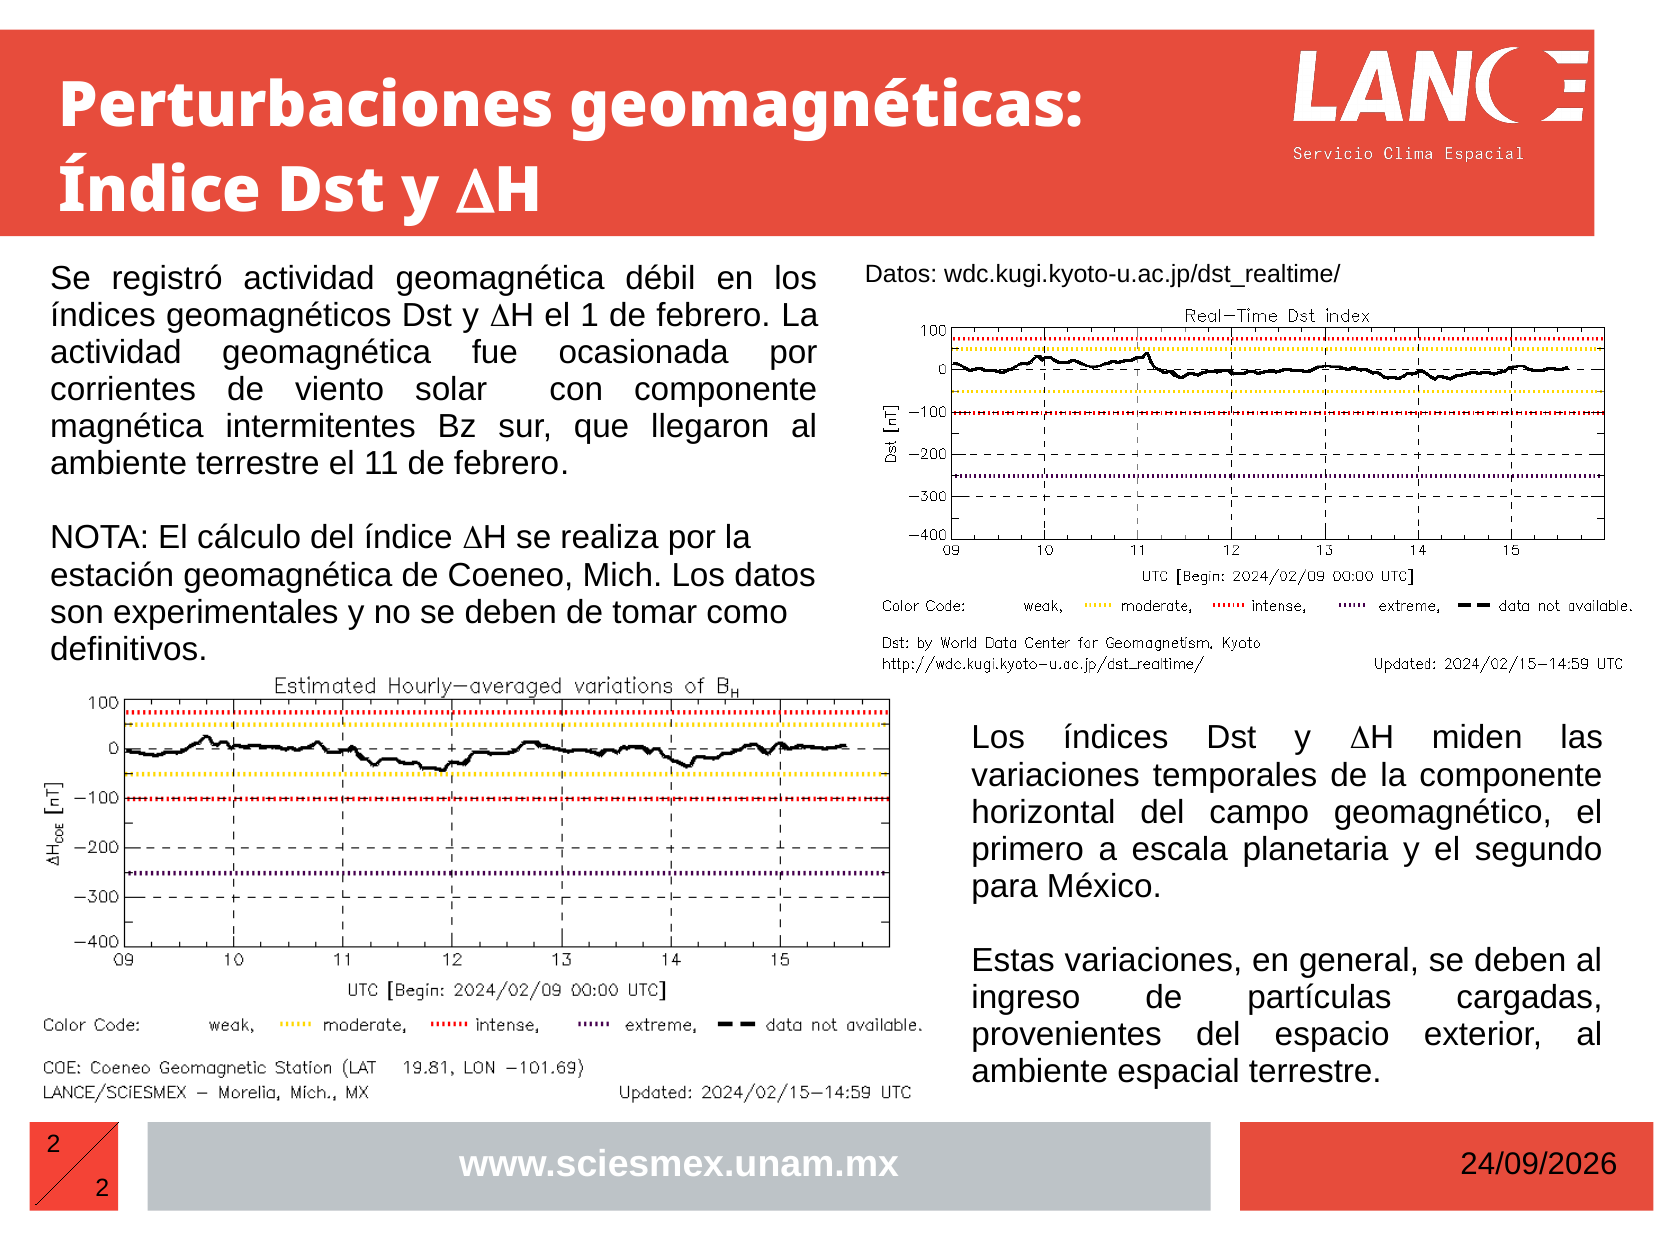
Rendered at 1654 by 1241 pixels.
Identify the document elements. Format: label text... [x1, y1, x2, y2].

picture [1293, 47, 1589, 162]
text_box 2 [35, 1151, 125, 1209]
text_box www.sciesmex.unam.mx [153, 1122, 1205, 1205]
picture [34, 289, 1642, 1105]
text_box <número> [31, 1122, 176, 1170]
title Perturbaciones geomagnéticas: Índice Dst y DH [59, 59, 1312, 207]
text_box 15/02/2024 [1424, 1122, 1654, 1205]
text_box Datos: wdc.kugi.kyoto-u.ac.jp/dst_realtime/ [850, 252, 1371, 296]
text_box Los índices Dst y DH miden las variaciones temporales de la componente horizontal del campo geomagnético, el primero a escala planetaria y el segundo para México. Estas variaciones, en general, se deben al ingreso de partículas cargadas, provenientes del espacio exterior, al ambiente espacial terrestre. [956, 711, 1619, 1097]
text_box Se registró actividad geomagnética débil en los índices geomagnéticos Dst y DH el 1 de febrero. La actividad geomagnética fue ocasionada por corrientes de viento solar con componente magnética intermitentes Bz sur, que llegaron al ambiente terrestre el 11 de febrero. NOTA: El cálculo del índice DH se realiza por la estación geomagnética de Coeneo, Mich. Los datos son experimentales y no se deben de tomar como definitivos. [35, 252, 851, 713]
